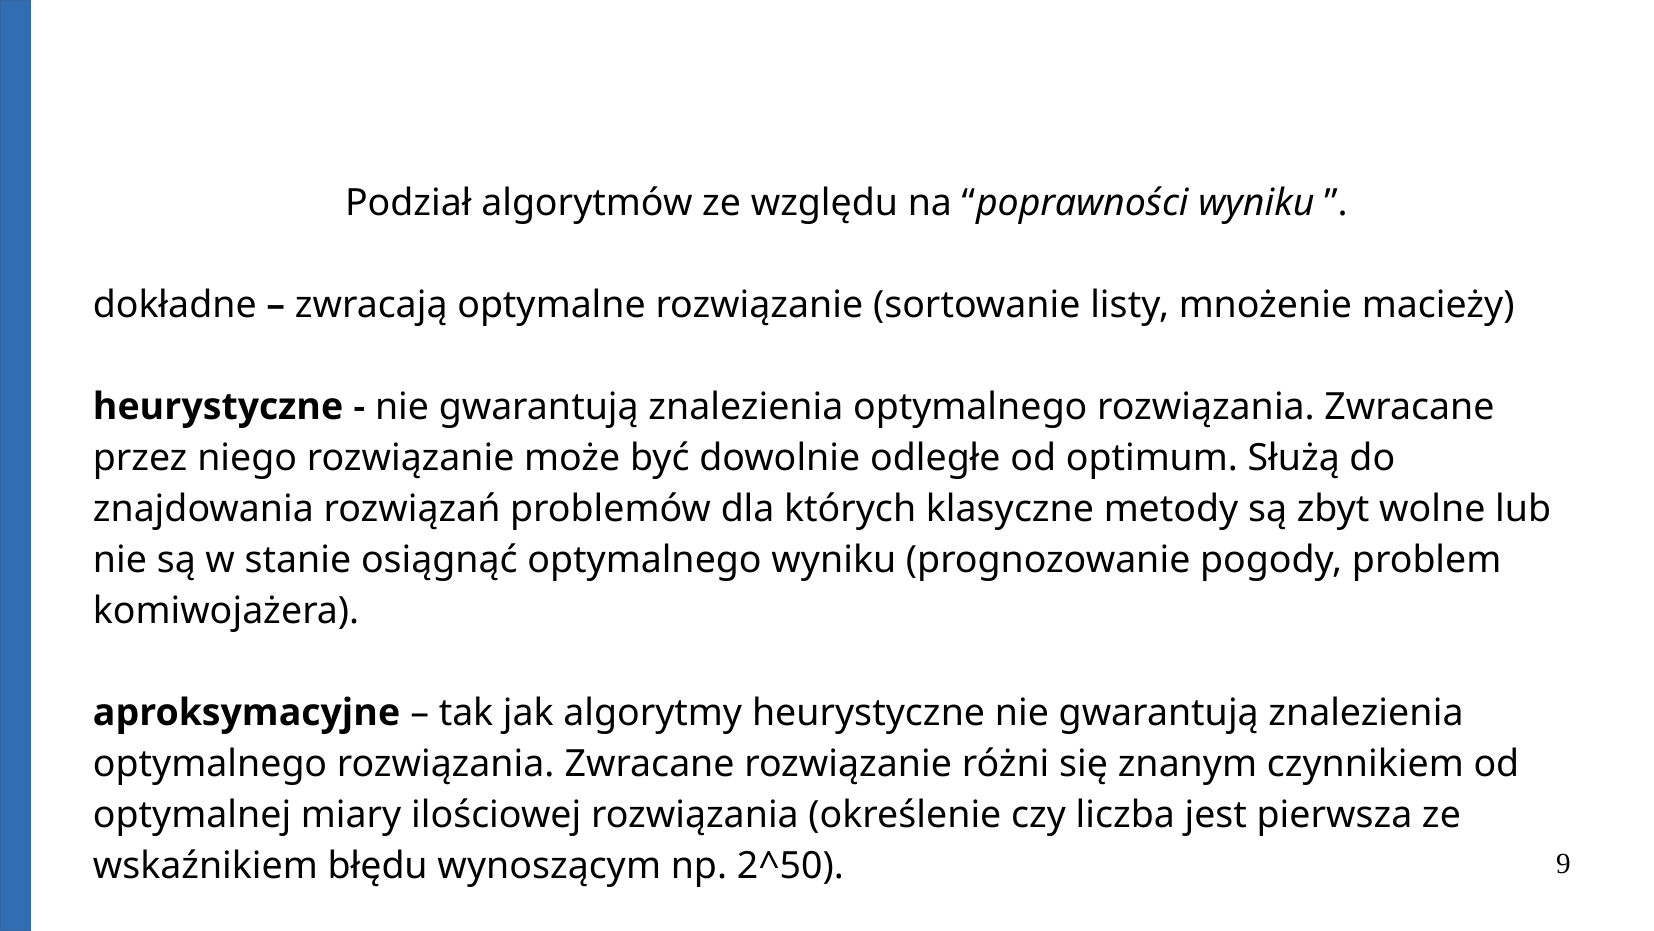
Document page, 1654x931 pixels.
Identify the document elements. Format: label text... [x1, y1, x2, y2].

text_box Podział algorytmów ze względu na “poprawności wyniku ”. dokładne – zwracają optymalne rozwiązanie (sortowanie listy, mnożenie macieży) heurystyczne - nie gwarantują znalezienia optymalnego rozwiązania. Zwracane przez niego rozwiązanie może być dowolnie odległe od optimum. Służą do znajdowania rozwiązań problemów dla których klasyczne metody są zbyt wolne lub nie są w stanie osiągnąć optymalnego wyniku (prognozowanie pogody, problem komiwojażera). aproksymacyjne – tak jak algorytmy heurystyczne nie gwarantują znalezienia optymalnego rozwiązania. Zwracane rozwiązanie różni się znanym czynnikiem od optymalnej miary ilościowej rozwiązania (określenie czy liczba jest pierwsza ze wskaźnikiem błędu wynoszącym np. 2^50). [78, 168, 1615, 871]
text_box [0, 0, 31, 931]
